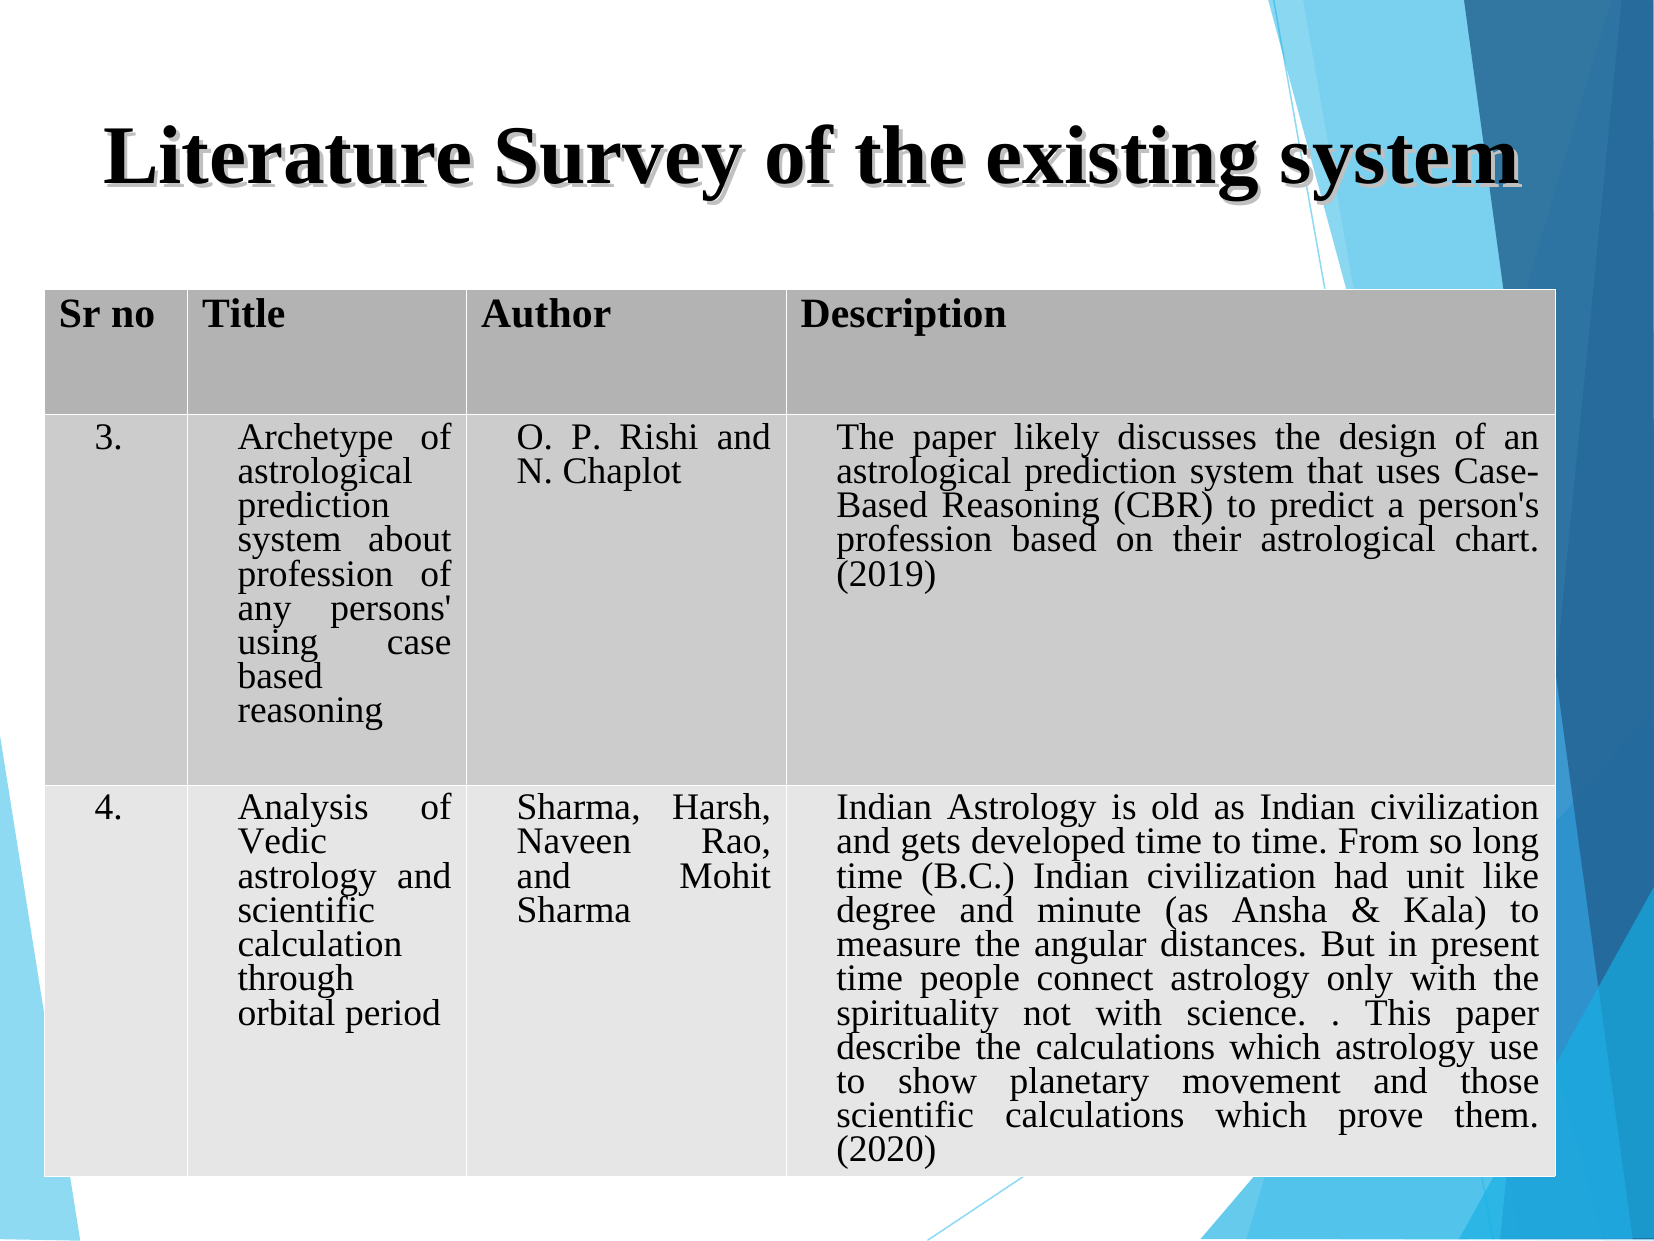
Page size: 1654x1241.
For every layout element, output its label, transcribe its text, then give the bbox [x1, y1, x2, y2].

table_cell Analysis of Vedic astrology and scientific calculation through orbital period [188, 786, 466, 1176]
table_cell 3. [45, 415, 187, 785]
table_cell Sharma, Harsh, Naveen Rao, and Mohit Sharma [467, 786, 786, 1176]
table_header Description [787, 290, 1555, 414]
table_header Title [188, 290, 466, 414]
text_box Literature Survey of the existing system [82, 49, 1571, 257]
table_cell O. P. Rishi and N. Chaplot [467, 415, 786, 785]
table_header Sr no [45, 290, 187, 414]
table_cell The paper likely discusses the design of an astrological prediction system that uses Case-Based Reasoning (CBR) to predict a person's profession based on their astrological chart.(2019) [787, 415, 1555, 785]
table_cell 4. [45, 786, 187, 1176]
table_header Author [467, 290, 786, 414]
table_cell Indian Astrology is old as Indian civilization and gets developed time to time. From so long time (B.C.) Indian civilization had unit like degree and minute (as Ansha & Kala) to measure the angular distances. But in present time people connect astrology only with the spirituality not with science. . This paper describe the calculations which astrology use to show planetary movement and those scientific calculations which prove them.(2020) [787, 786, 1555, 1176]
table_cell Archetype of astrological prediction system about profession of any persons' using case based reasoning [188, 415, 466, 785]
